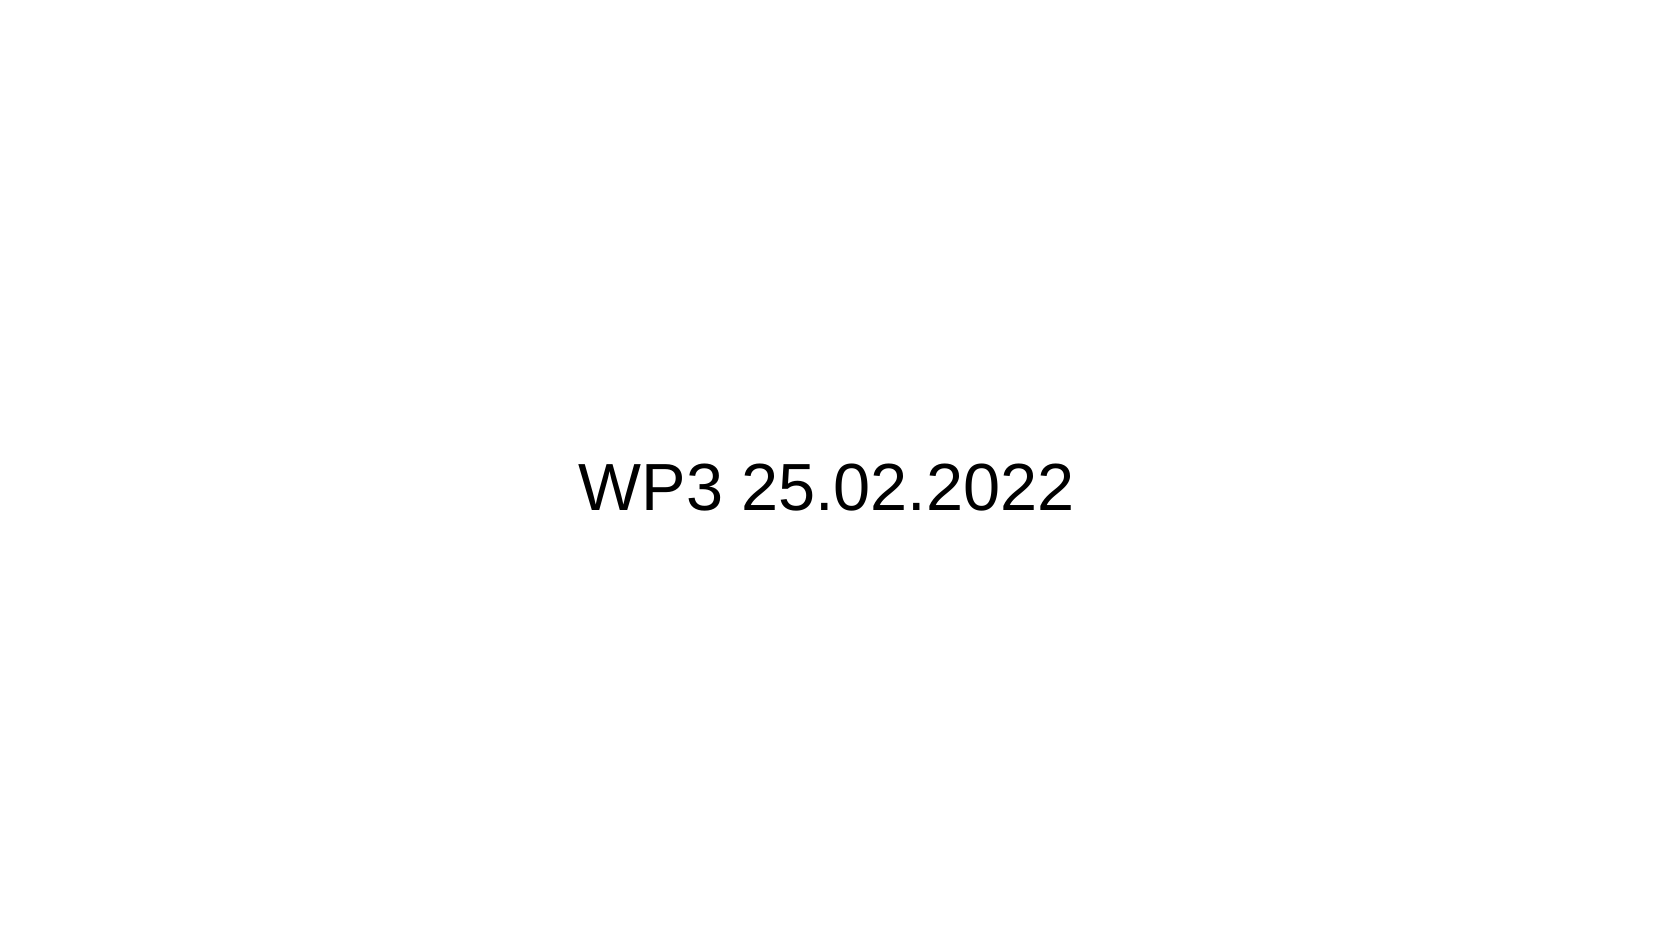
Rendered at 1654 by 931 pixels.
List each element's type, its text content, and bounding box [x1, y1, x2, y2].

subtitle WP3 25.02.2022 [82, 217, 1571, 758]
